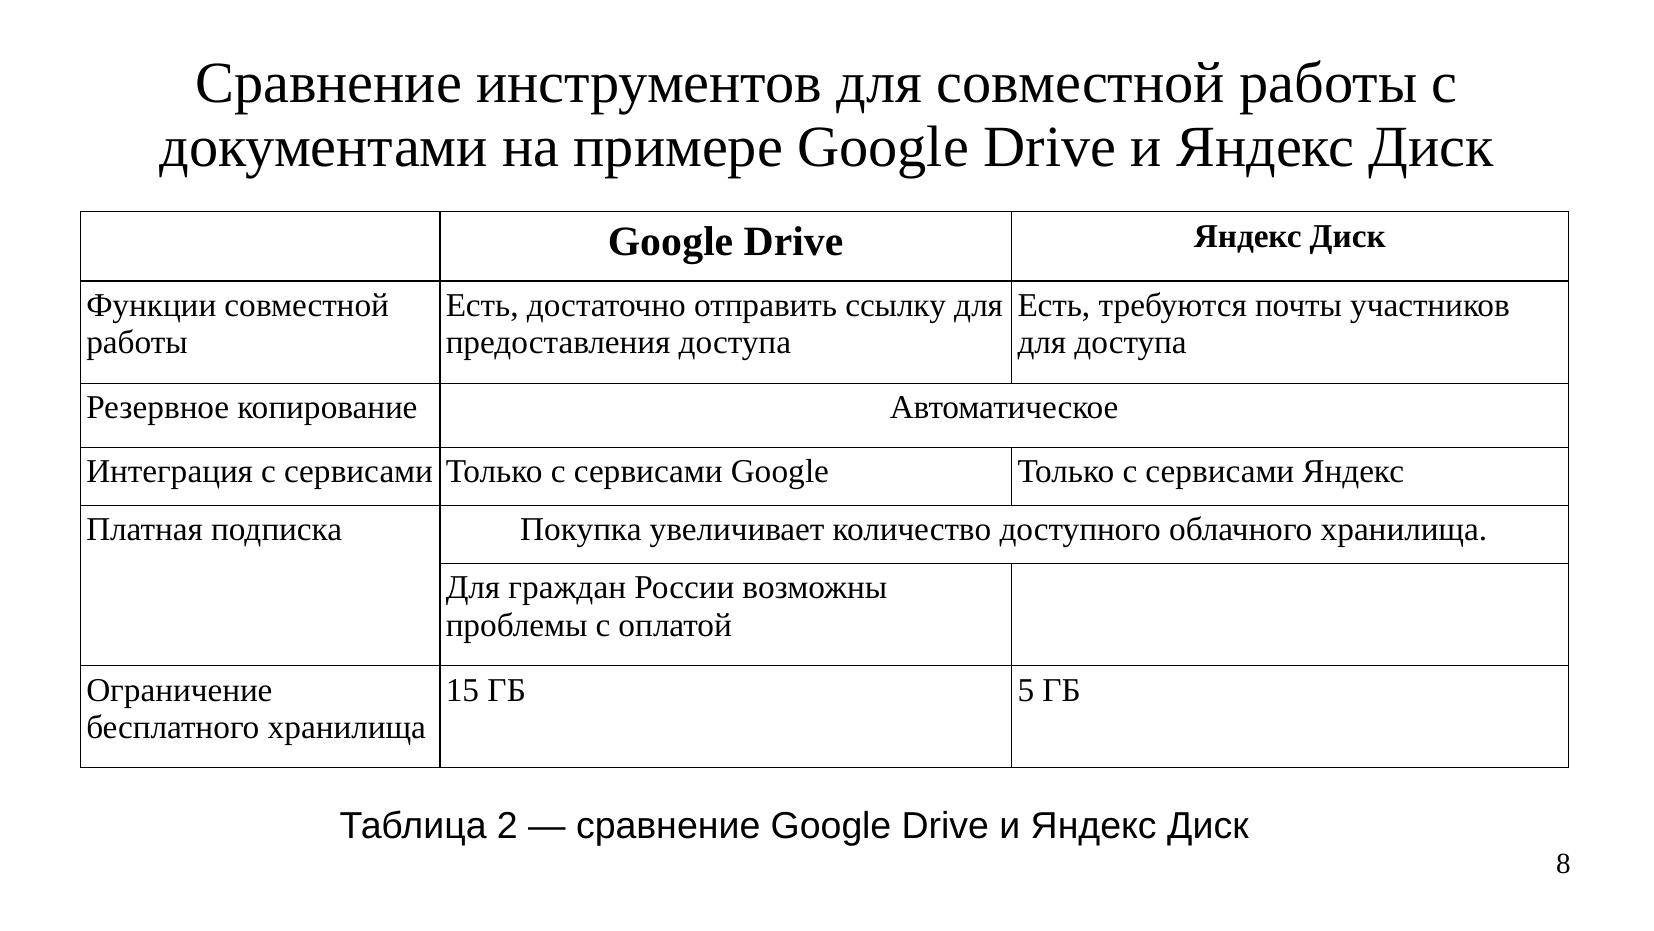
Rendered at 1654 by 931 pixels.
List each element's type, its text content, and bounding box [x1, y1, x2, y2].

table_cell Есть, достаточно отправить ссылку для предоставления доступа [441, 282, 1011, 383]
table_cell Есть, требуются почты участников для доступа [1012, 282, 1568, 383]
text_box Таблица 2 — сравнение Google Drive и Яндекс Диск [324, 797, 1265, 855]
table_header [81, 212, 439, 280]
table_cell Только с сервисами Яндекс [1012, 448, 1568, 505]
table_cell Только с сервисами Google [441, 448, 1011, 505]
table_cell 5 ГБ [1012, 666, 1568, 767]
table_cell Интеграция с сервисами [81, 448, 439, 505]
table_cell Покупка увеличивает количество доступного облачного хранилища. [441, 506, 1568, 563]
table_header Яндекс Диск [1012, 212, 1568, 280]
table_cell 15 ГБ [441, 666, 1011, 767]
title Сравнение инструментов для совместной работы с документами на примере Google Drive и Яндекс Диск [82, 37, 1571, 193]
table_cell Платная подписка [81, 506, 439, 665]
table_cell Для граждан России возможны проблемы с оплатой [441, 564, 1011, 665]
table_cell Автоматическое [441, 384, 1568, 447]
table_cell [1012, 564, 1568, 665]
table_header Google Drive [441, 212, 1011, 280]
table_cell Резервное копирование [81, 384, 439, 447]
table_cell Ограничение бесплатного хранилища [81, 666, 439, 767]
table_cell Функции совместной работы [81, 282, 439, 383]
